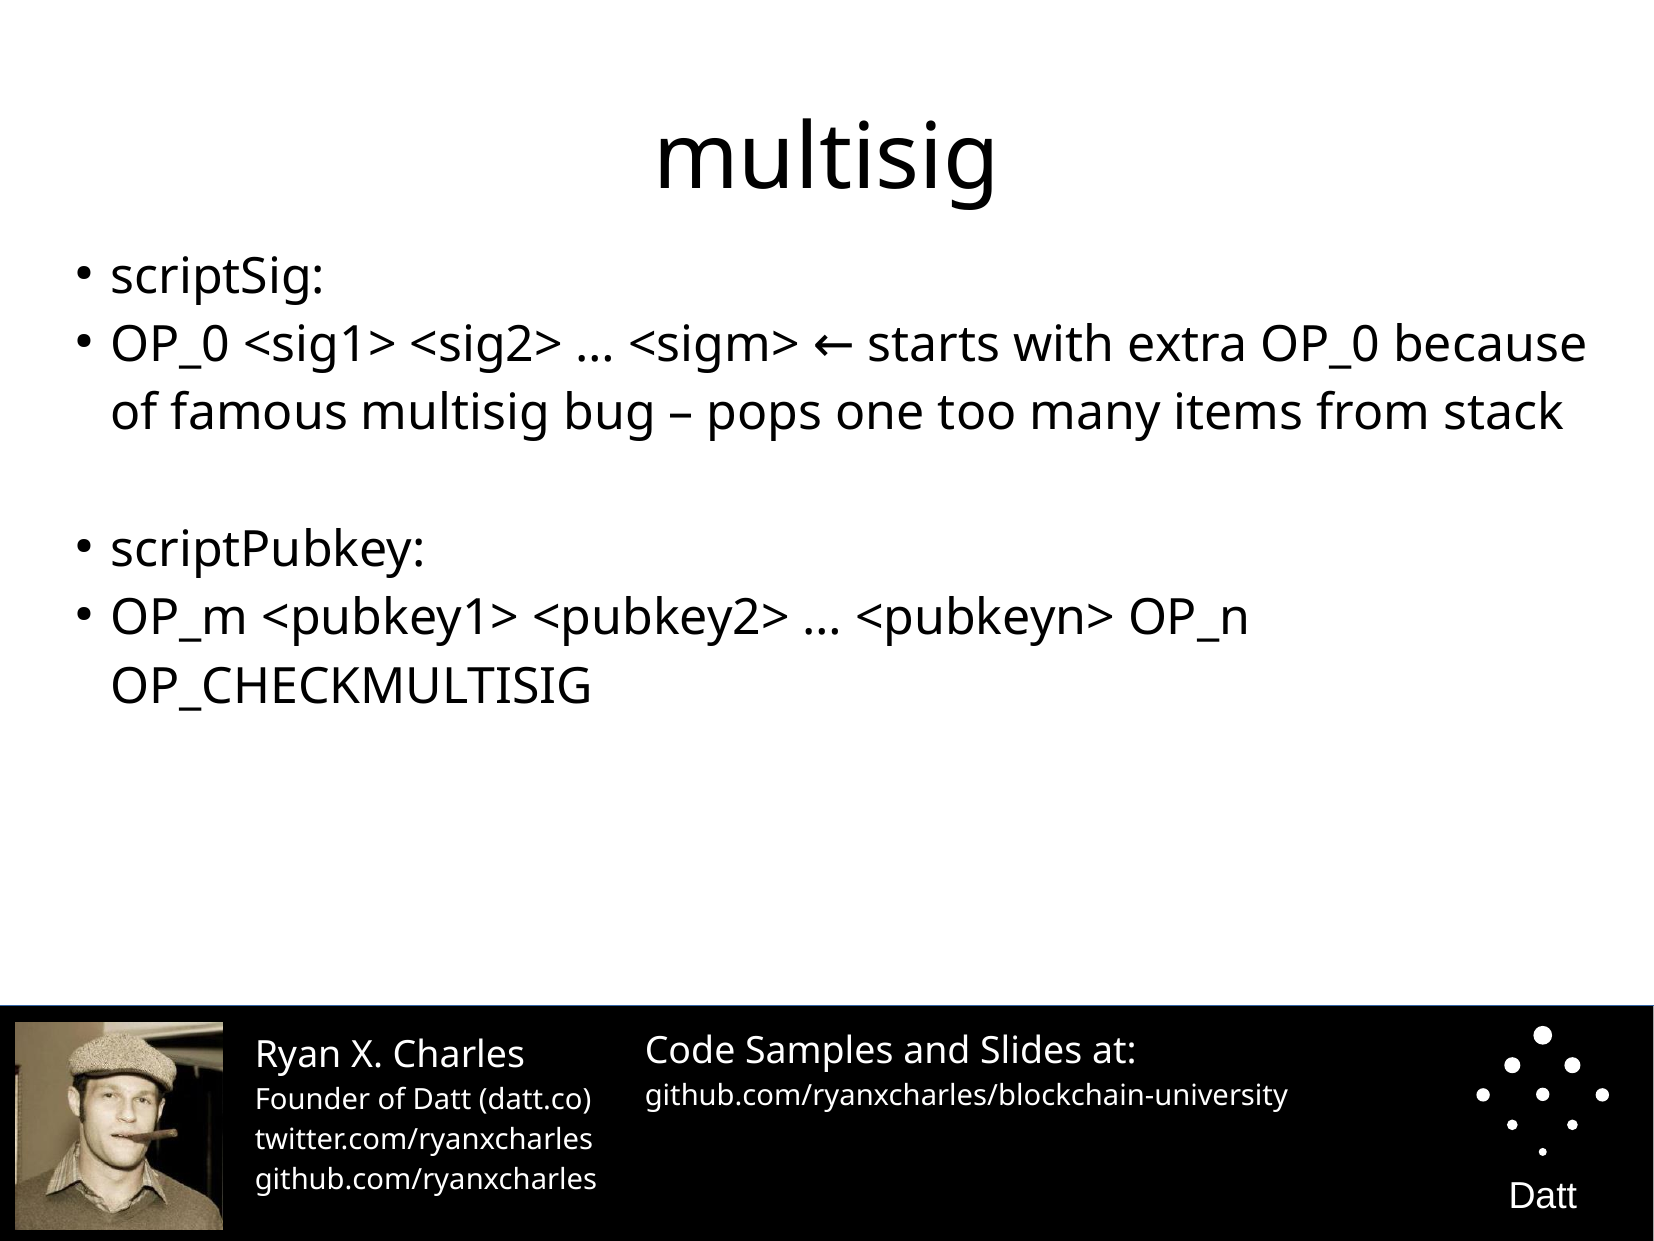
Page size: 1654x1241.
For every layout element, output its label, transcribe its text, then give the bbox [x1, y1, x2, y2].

text_box [0, 1005, 1654, 1241]
title multisig [82, 49, 1571, 240]
text_box Datt [1452, 1167, 1633, 1241]
picture [15, 1022, 223, 1231]
picture [1475, 1023, 1611, 1159]
subtitle scriptSig: OP_0 <sig1> <sig2> … <sigm> ← starts with extra OP_0 because of famous multisig bug – pops one too many items from stack scriptPubkey: OP_m <pubkey1> <pubkey2> … <pubkeyn> OP_n OP_CHECKMULTISIG [75, 240, 1591, 1006]
text_box Code Samples and Slides at: github.com/ryanxcharles/blockchain-university [630, 1015, 1403, 1156]
text_box Ryan X. Charles Founder of Datt (datt.co) twitter.com/ryanxcharles github.com/ryanxcharles [240, 1020, 976, 1241]
